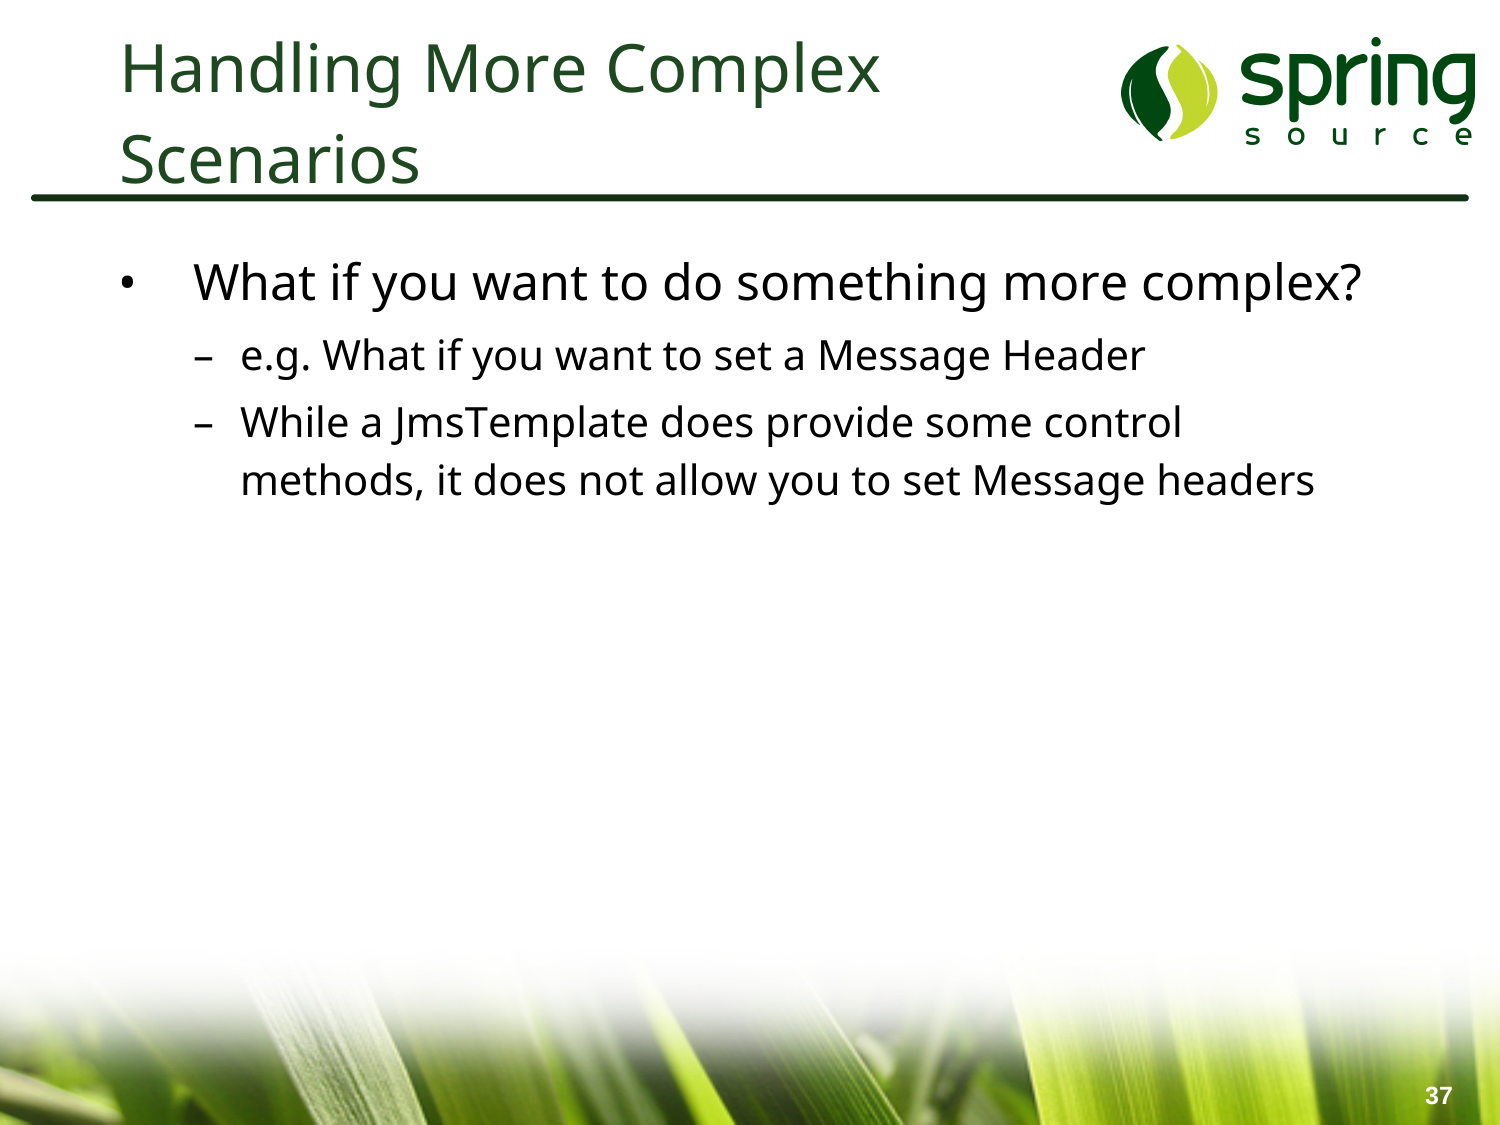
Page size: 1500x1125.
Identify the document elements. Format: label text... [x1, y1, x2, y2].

picture [1137, 37, 1475, 145]
picture [0, 944, 1500, 1125]
list What if you want to do something more complex? e.g. What if you want to set a Message Header While a JmsTemplate does provide some control methods, it does not allow you to set Message headers [103, 239, 1394, 903]
title Handling More Complex Scenarios [104, 14, 1137, 192]
